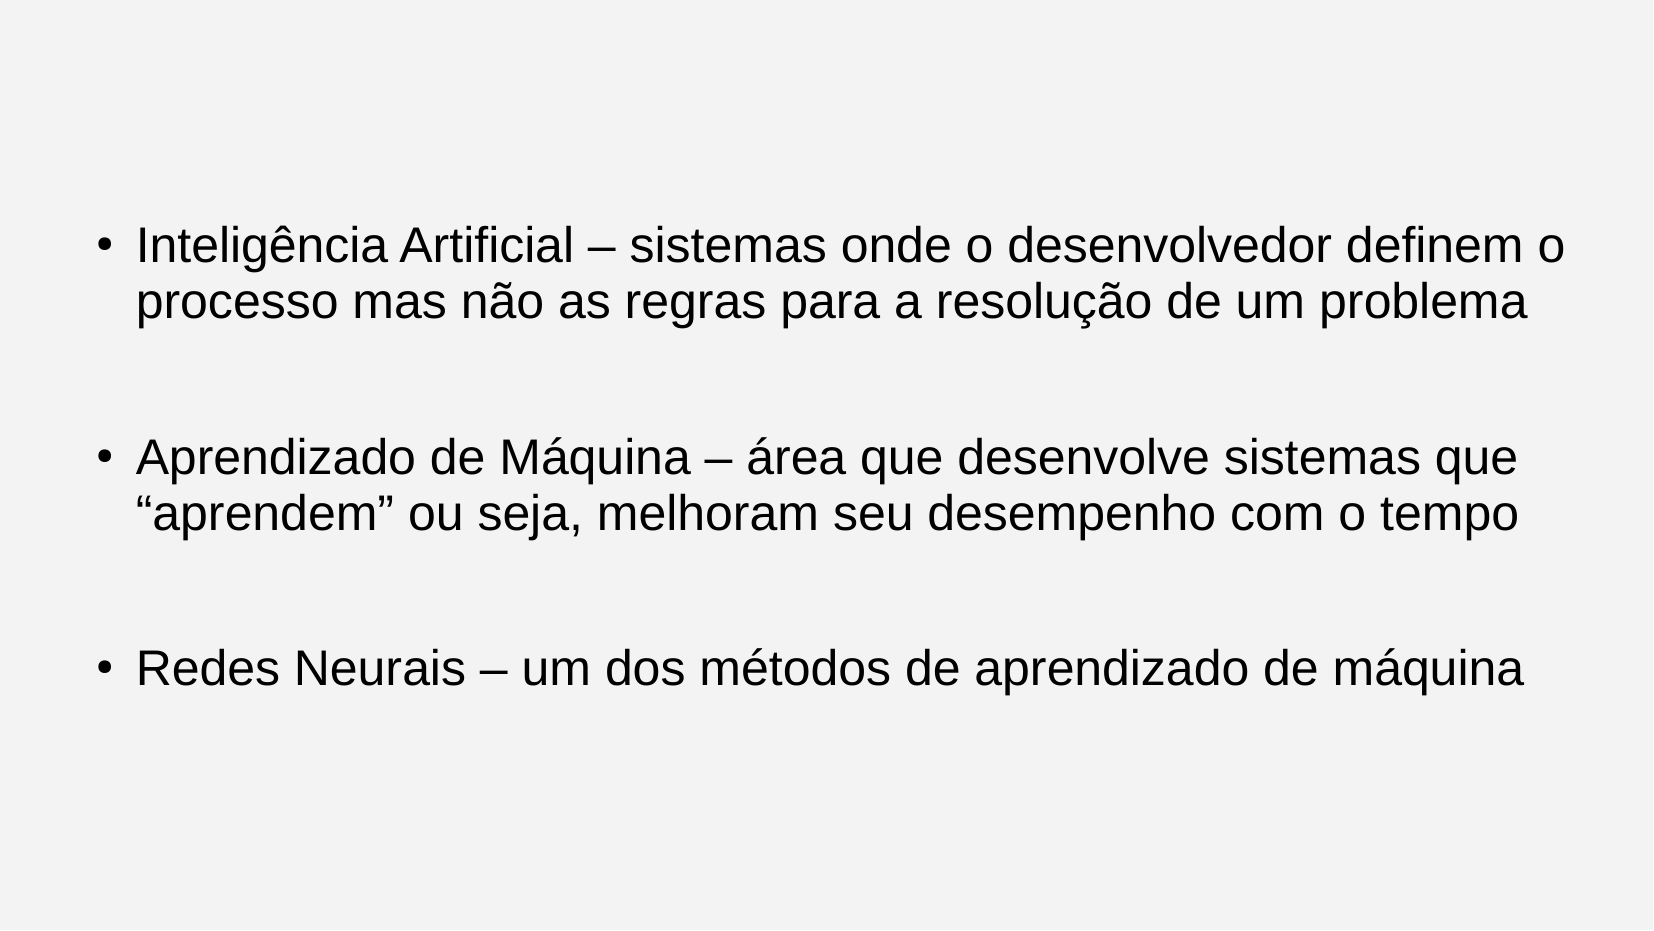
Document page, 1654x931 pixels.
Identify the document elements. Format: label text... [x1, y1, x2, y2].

list Inteligência Artificial – sistemas onde o desenvolvedor definem o processo mas não as regras para a resolução de um problema Aprendizado de Máquina – área que desenvolve sistemas que “aprendem” ou seja, melhoram seu desempenho com o tempo Redes Neurais – um dos métodos de aprendizado de máquina [82, 217, 1571, 758]
